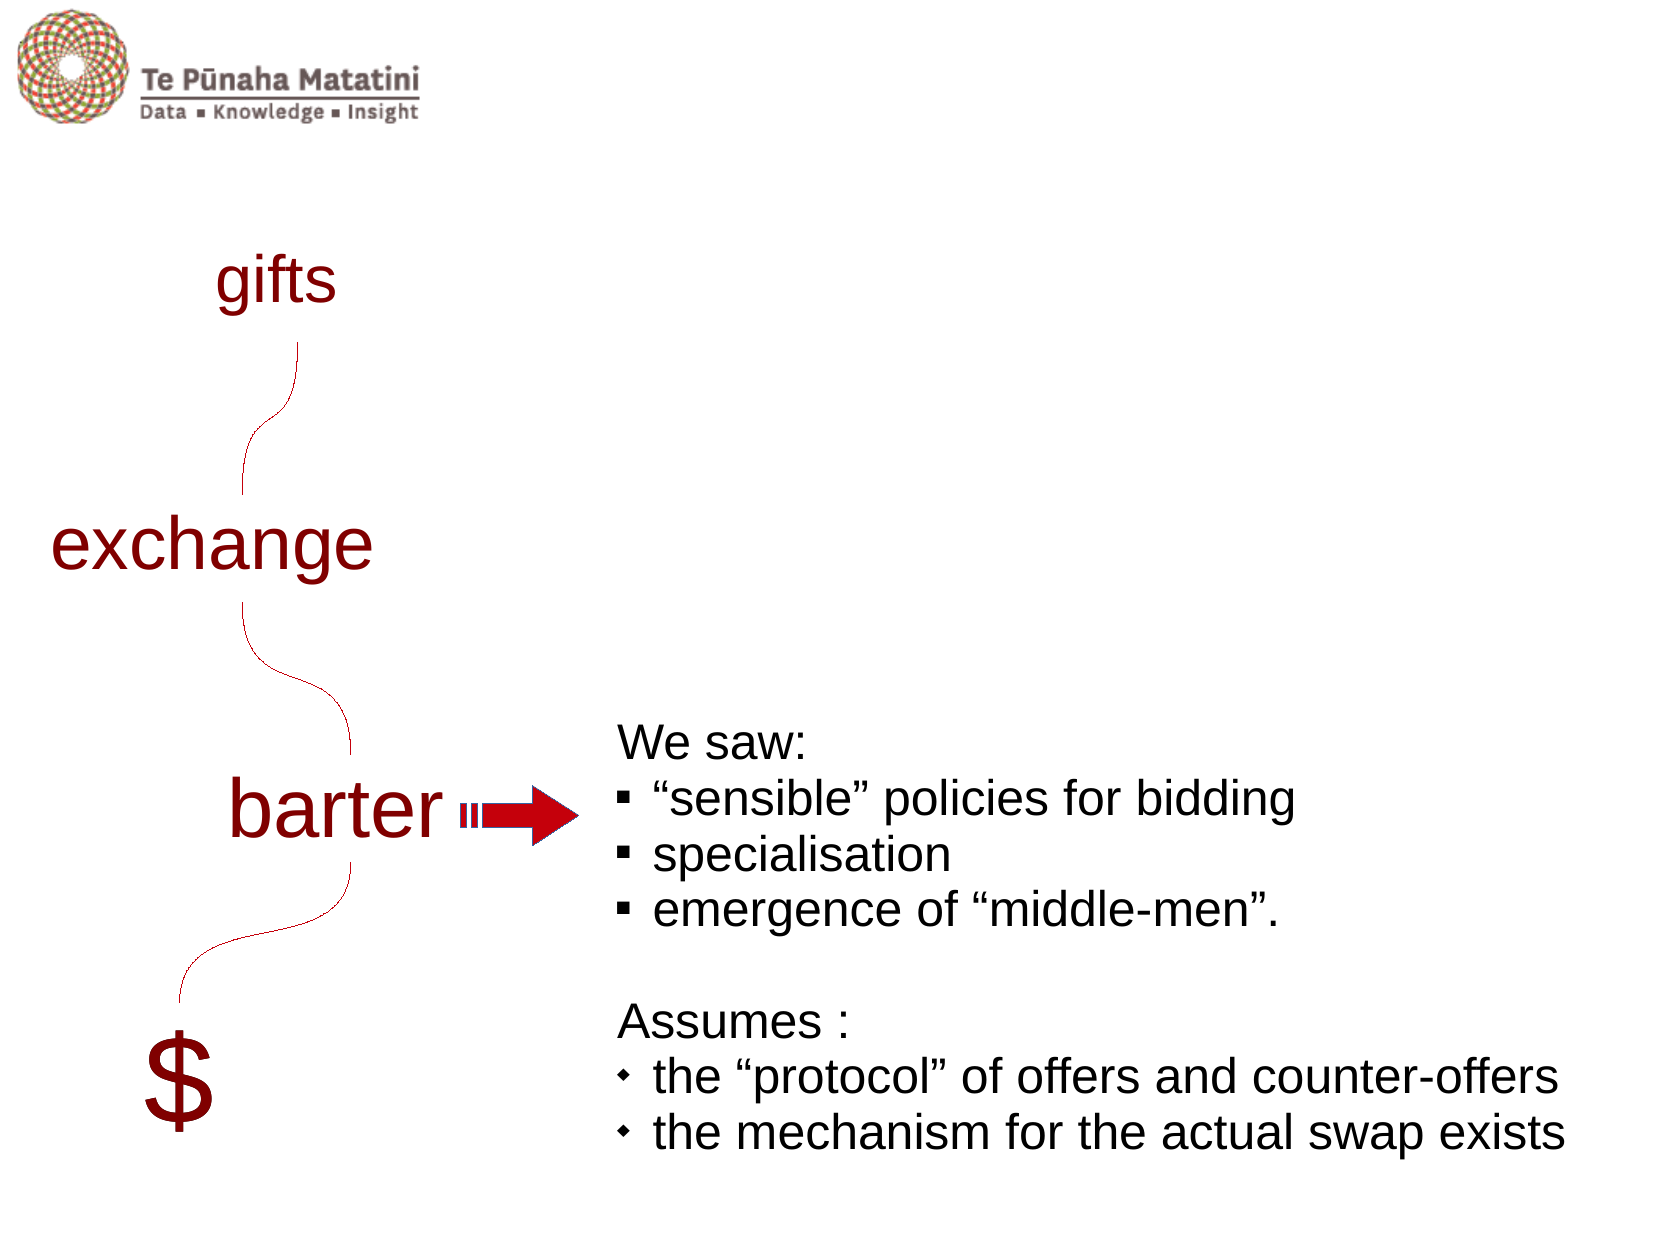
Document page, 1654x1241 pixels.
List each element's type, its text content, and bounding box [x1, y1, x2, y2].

text_box $ [129, 1002, 230, 1158]
picture [17, 0, 455, 148]
text_box barter [212, 754, 489, 863]
text_box We saw: “sensible” policies for bidding specialisation emergence of “middle-men”. Assumes : the “protocol” of offers and counter-offers the mechanism for the actual swap exists [602, 706, 1630, 1224]
text_box [460, 803, 467, 828]
text_box exchange [35, 494, 449, 603]
text_box [471, 803, 478, 828]
text_box gifts [200, 234, 395, 343]
text_box [482, 785, 579, 846]
